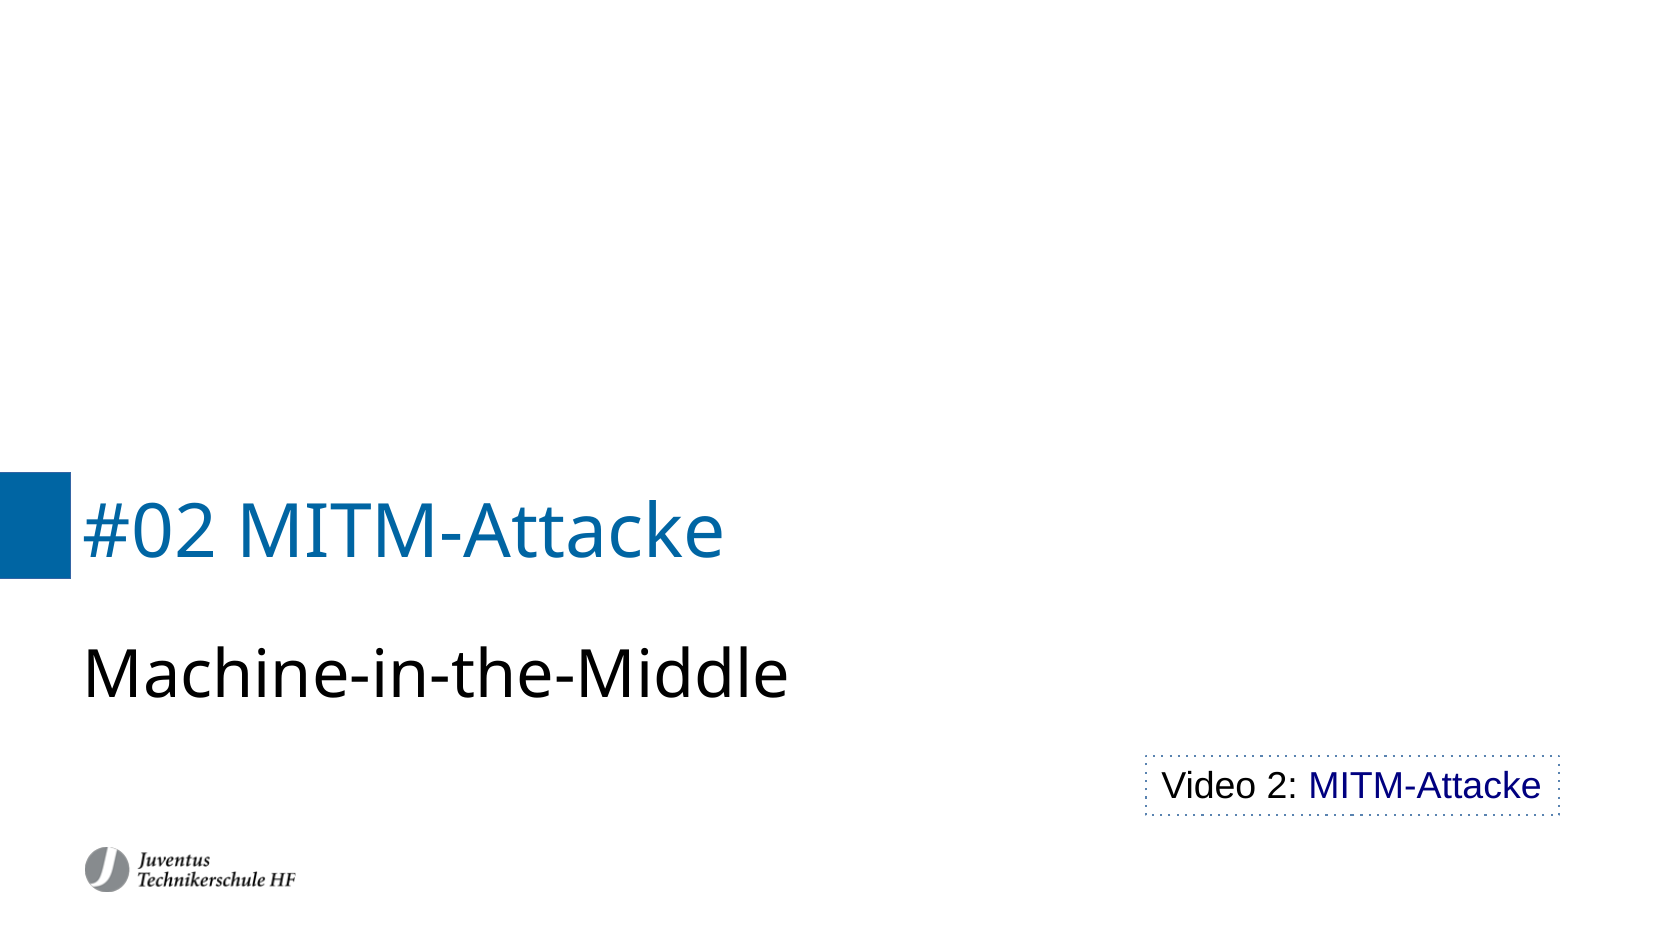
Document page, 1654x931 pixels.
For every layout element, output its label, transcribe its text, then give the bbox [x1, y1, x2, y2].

list Machine-in-the-Middle [82, 625, 1571, 758]
picture [85, 847, 296, 892]
title #02 MITM-Attacke [82, 450, 1571, 606]
text_box Video 2: MITM-Attacke [1145, 756, 1560, 816]
